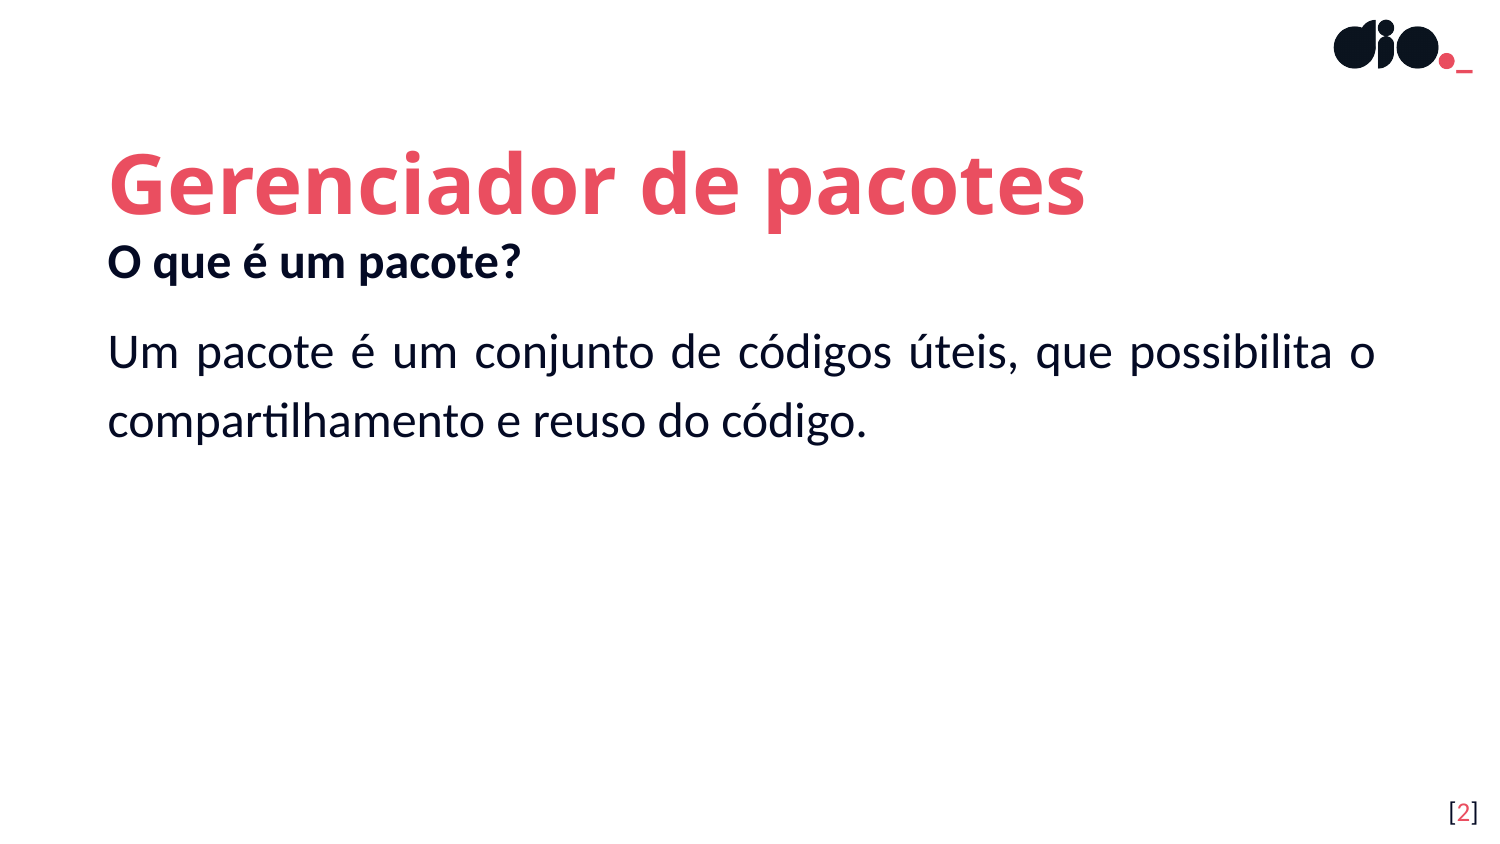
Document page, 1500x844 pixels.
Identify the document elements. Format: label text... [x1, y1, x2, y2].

picture [1333, 19, 1473, 74]
text_box O que é um pacote? Um pacote é um conjunto de códigos úteis, que possibilita o compartilhamento e reuso do código. [92, 276, 1408, 749]
text_box Gerenciador de pacotes [92, 104, 1408, 243]
slide_number [<number>] [1403, 779, 1494, 844]
